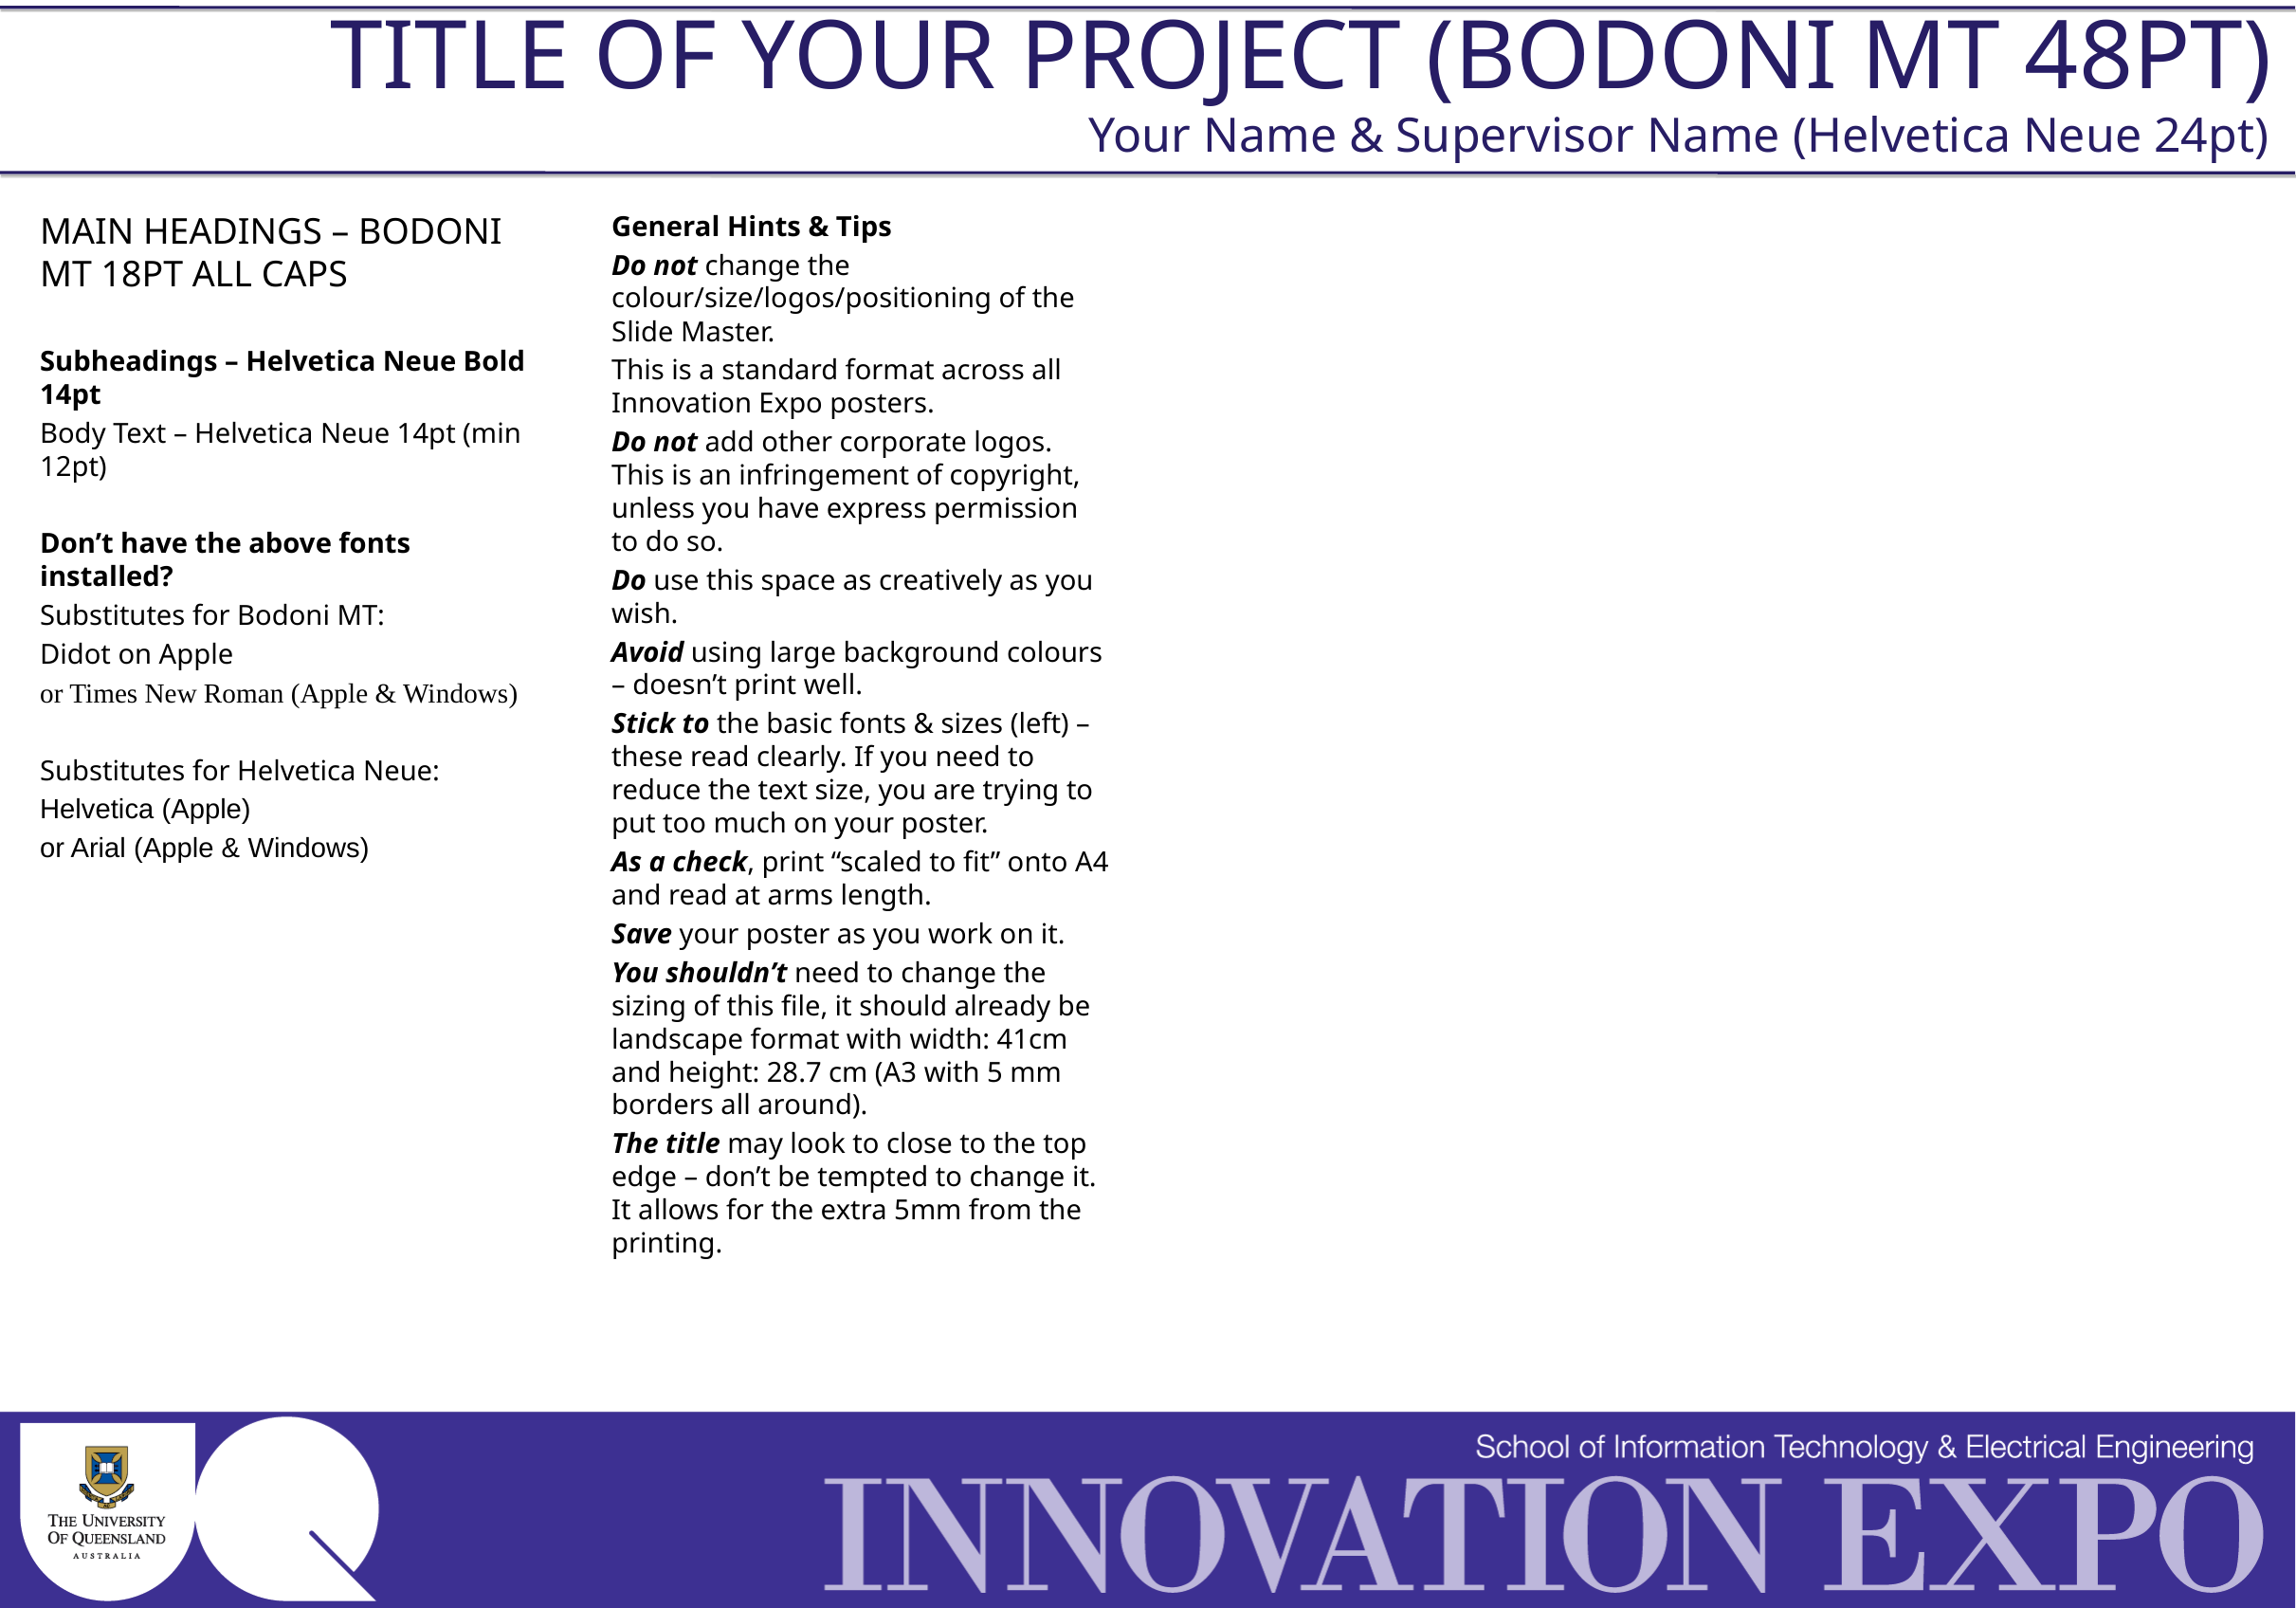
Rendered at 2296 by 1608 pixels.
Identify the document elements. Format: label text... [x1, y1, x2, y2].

list MAIN HEADINGS – BODONI MT 18PT ALL CAPS Subheadings – Helvetica Neue Bold 14pt Body Text – Helvetica Neue 14pt (min 12pt) Don’t have the above fonts installed? Substitutes for Bodoni MT: Didot on Apple or Times New Roman (Apple & Windows) Substitutes for Helvetica Neue: Helvetica (Apple) or Arial (Apple & Windows) [17, 197, 562, 1389]
picture [0, 178, 2296, 1608]
picture [2292, 105, 2296, 171]
picture [0, 2, 69, 6]
title TITLE OF YOUR PROJECT (BODONI MT 48PT) [69, 0, 2296, 105]
subtitle Your Name & Supervisor Name (Helvetica Neue 24pt) [684, 104, 2292, 174]
list General Hints & Tips Do not change the colour/size/logos/positioning of the Slide Master. This is a standard format across all Innovation Expo posters. Do not add other corporate logos. This is an infringement of copyright, unless you have express permission to do so. Do use this space as creatively as you wish. Avoid using large background colours – doesn’t print well. Stick to the basic fonts & sizes (left) – these read clearly. If you need to reduce the text size, you are trying to put too much on your poster. As a check, print “scaled to fit” onto A4 and read at arms length. Save your poster as you work on it. You shouldn’t need to change the sizing of this file, it should already be landscape format with width: 41cm and height: 28.7 cm (A3 with 5 mm borders all around). The title may look to close to the top edge – don’t be tempted to change it. It allows for the extra 5mm from the printing. [589, 197, 1134, 1389]
picture [0, 12, 684, 171]
